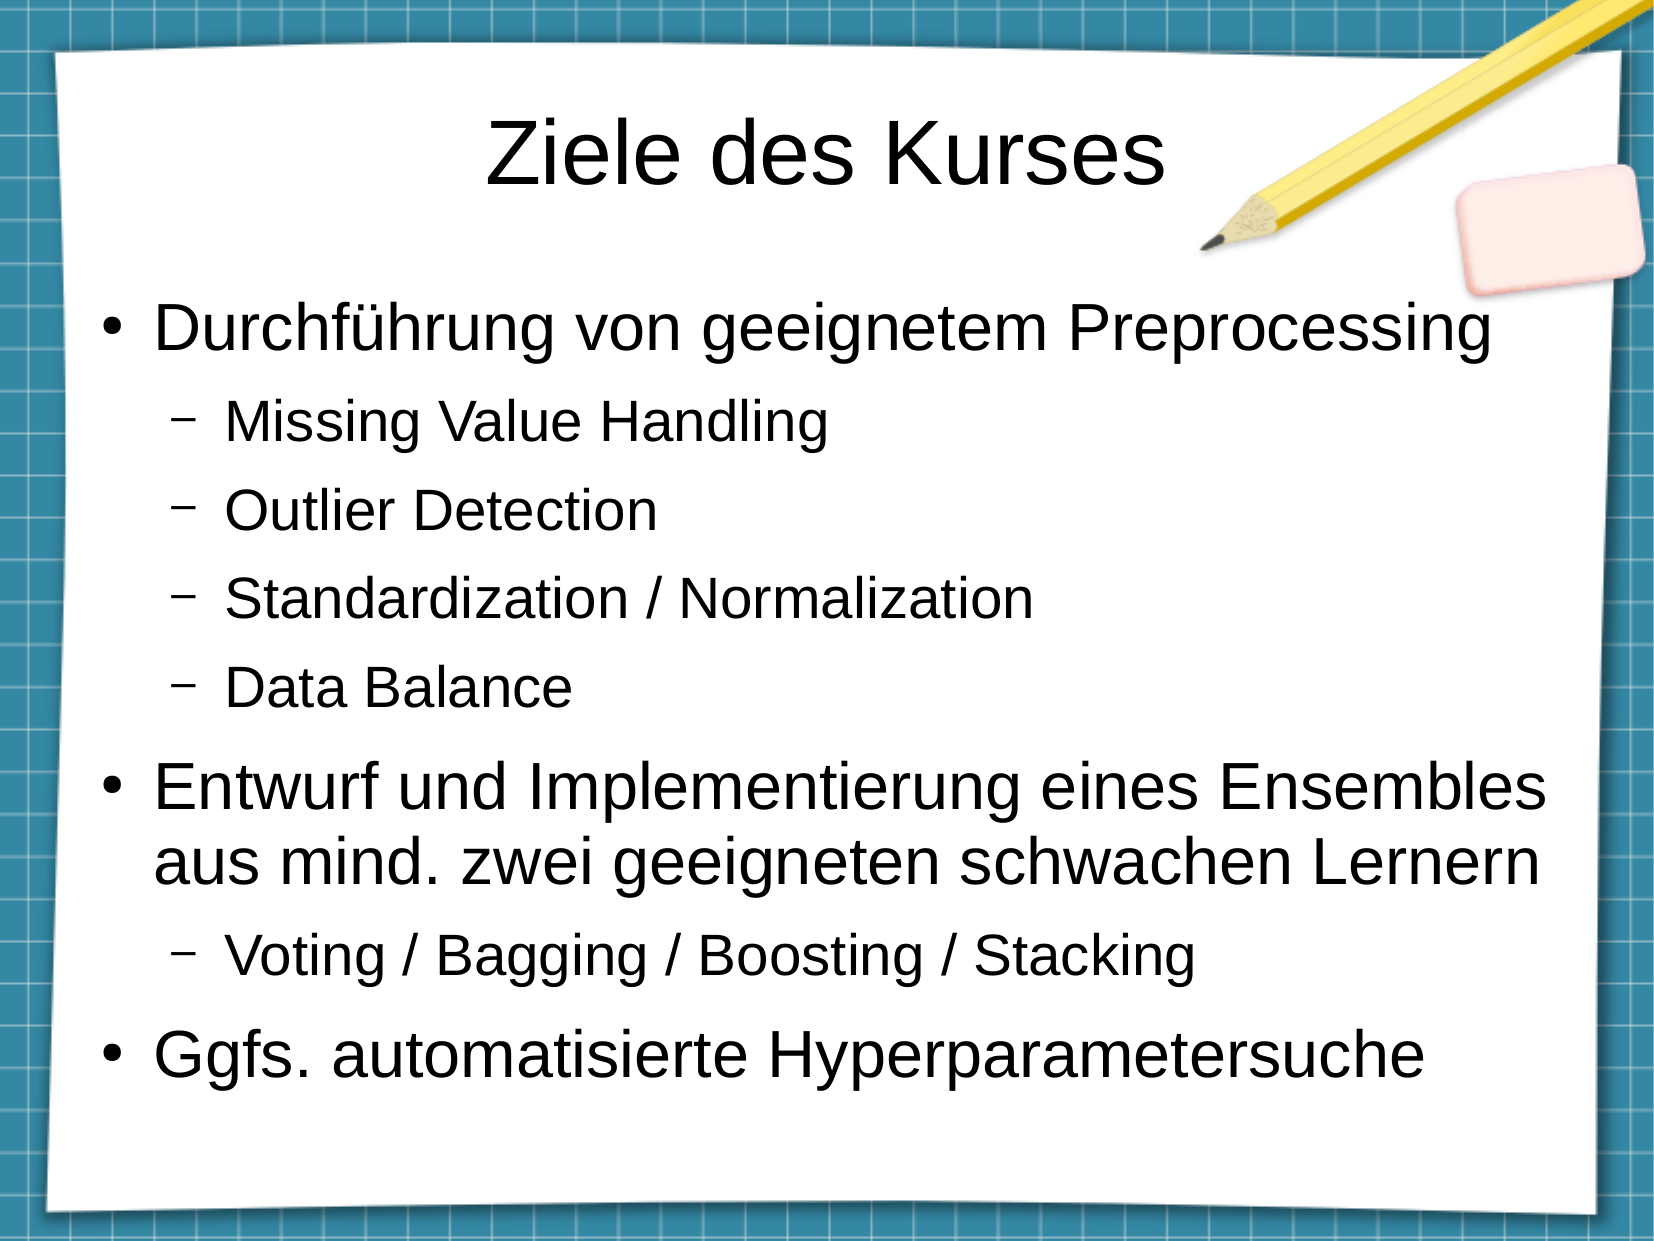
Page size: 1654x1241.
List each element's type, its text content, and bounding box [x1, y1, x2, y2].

list Durchführung von geeignetem Preprocessing Missing Value Handling Outlier Detection Standardization / Normalization Data Balance Entwurf und Implementierung eines Ensembles aus mind. zwei geeigneten schwachen Lernern Voting / Bagging / Boosting / Stacking Ggfs. automatisierte Hyperparametersuche [82, 290, 1571, 1171]
title Ziele des Kurses [82, 49, 1571, 257]
picture [0, 0, 1654, 1241]
